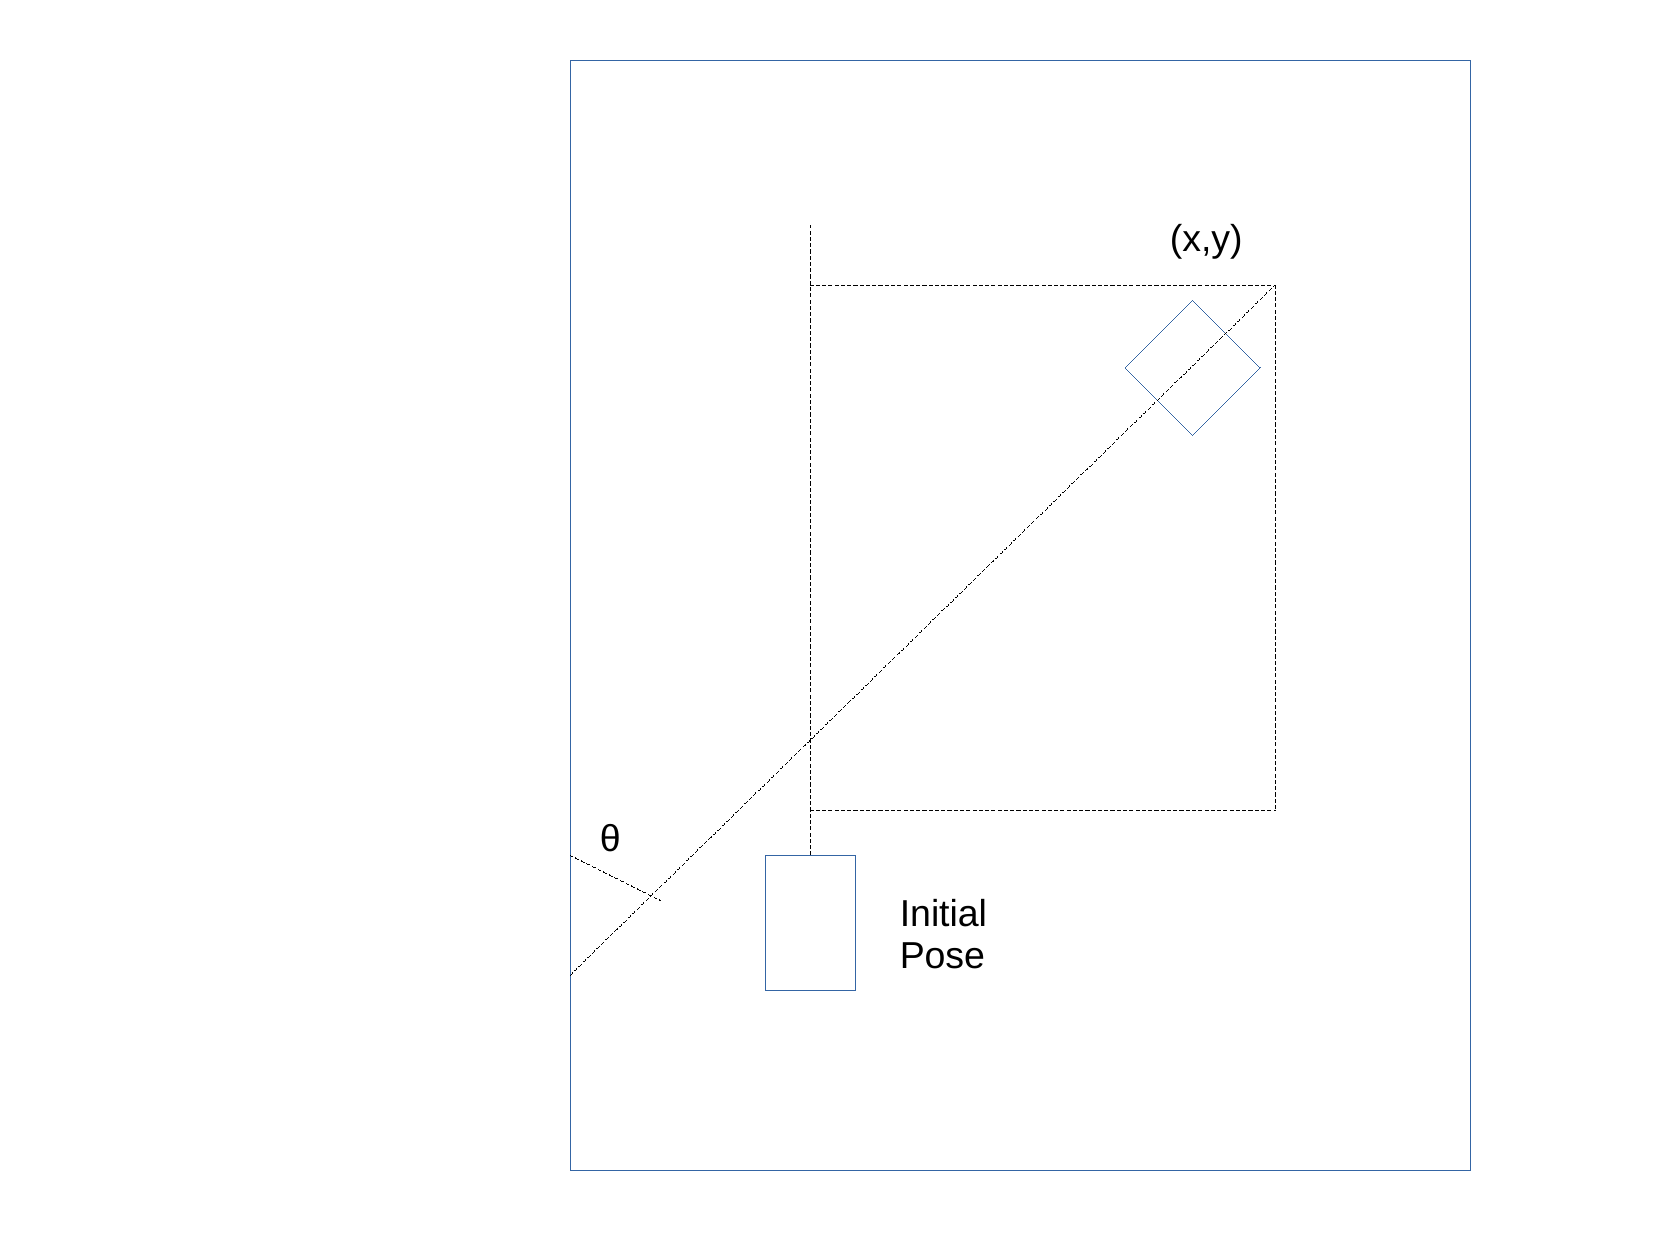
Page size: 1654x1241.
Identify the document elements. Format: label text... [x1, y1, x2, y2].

text_box θ [585, 810, 646, 867]
text_box Initial Pose [885, 885, 1021, 984]
text_box (x,y) [1155, 210, 1261, 267]
